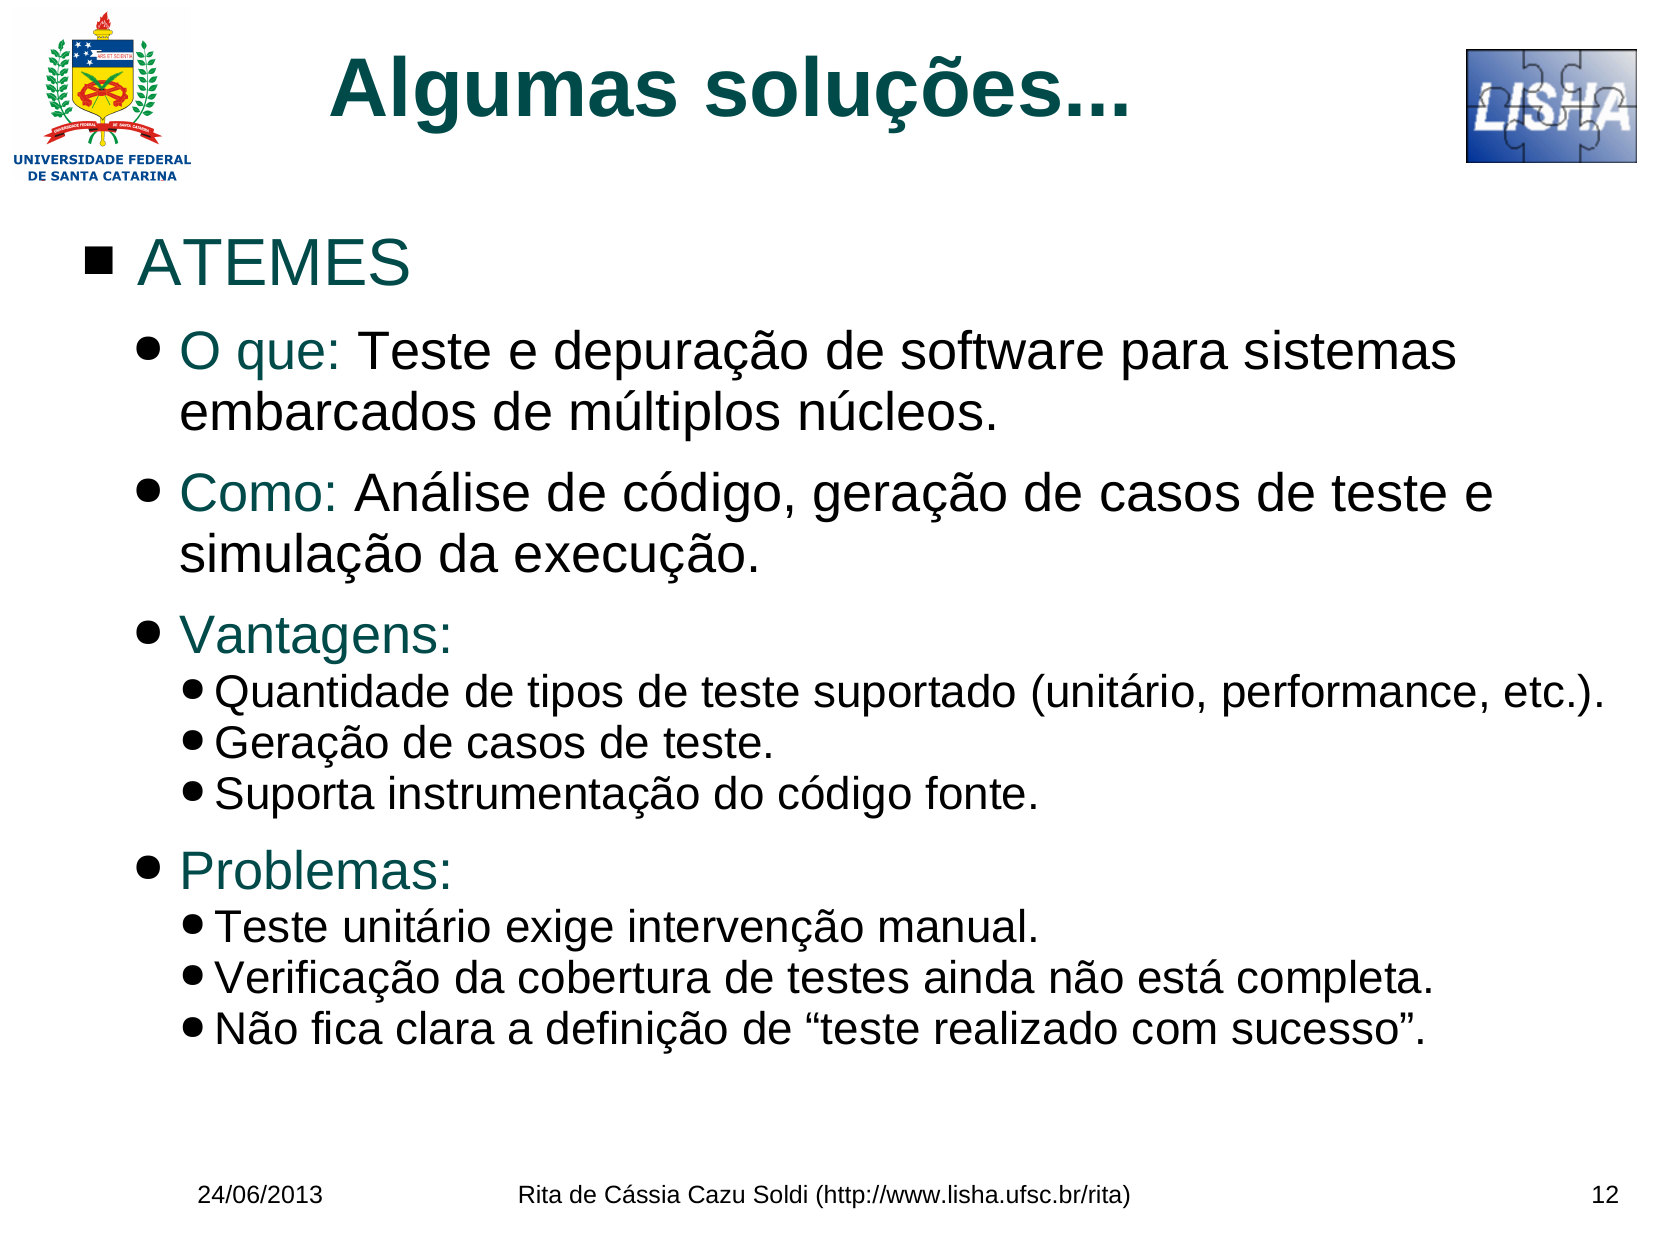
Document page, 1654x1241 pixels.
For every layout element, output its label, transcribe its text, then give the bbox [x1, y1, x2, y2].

picture [13, 6, 191, 181]
picture [1466, 49, 1637, 163]
title Algumas soluções... [37, 37, 1426, 151]
list ATEMES O que: Teste e depuração de software para sistemas embarcados de múltiplos núcleos. Como: Análise de código, geração de casos de teste e simulação da execução. Vantagens: Quantidade de tipos de teste suportado (unitário, performance, etc.). Geração de casos de teste. Suporta instrumentação do código fonte. Problemas: Teste unitário exige intervenção manual. Verificação da cobertura de testes ainda não está completa. Não fica clara a definição de “teste realizado com sucesso”. [37, 225, 1613, 1163]
